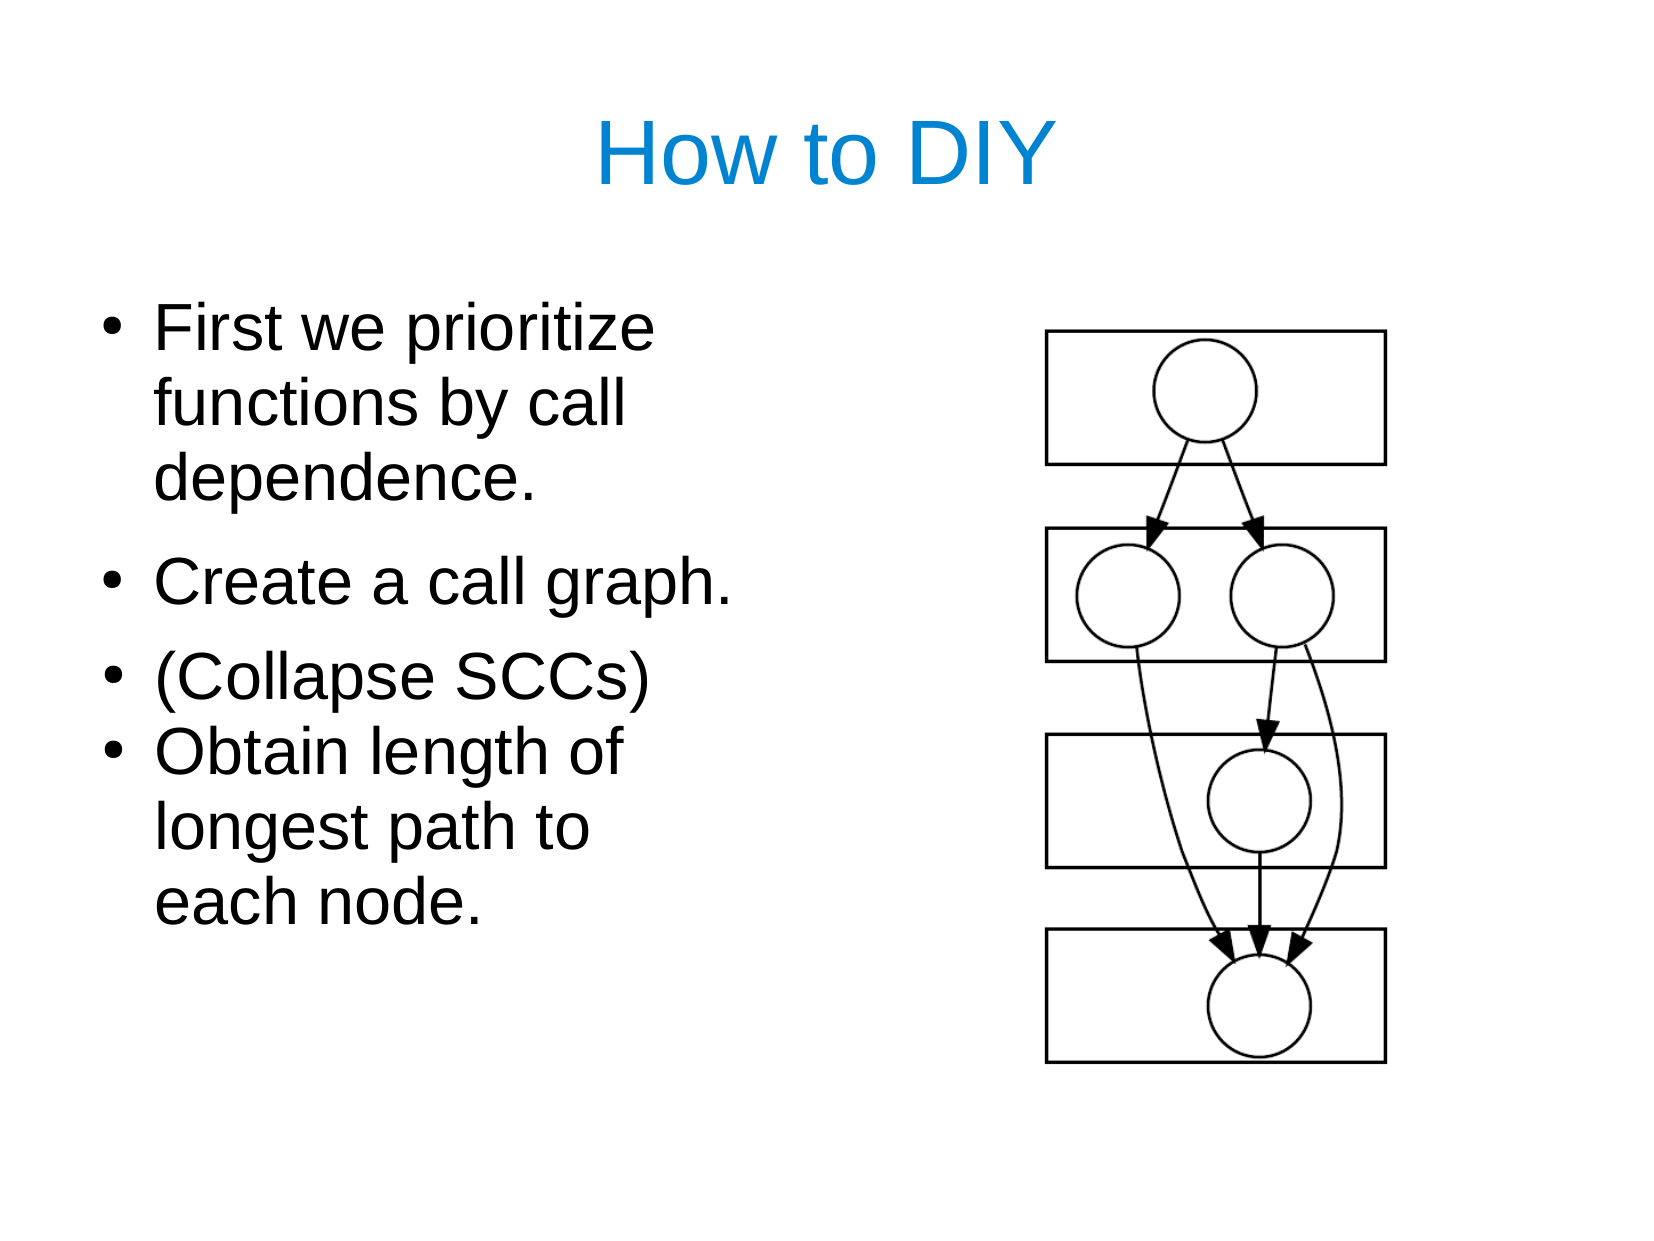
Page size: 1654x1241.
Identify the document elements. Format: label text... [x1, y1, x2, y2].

picture [982, 290, 1435, 1109]
text_box (Collapse SCCs) Obtain length of longest path to each node. [69, 632, 745, 1126]
title How to DIY [82, 49, 1571, 257]
list First we prioritize functions by call dependence. Create a call graph. [82, 290, 809, 638]
